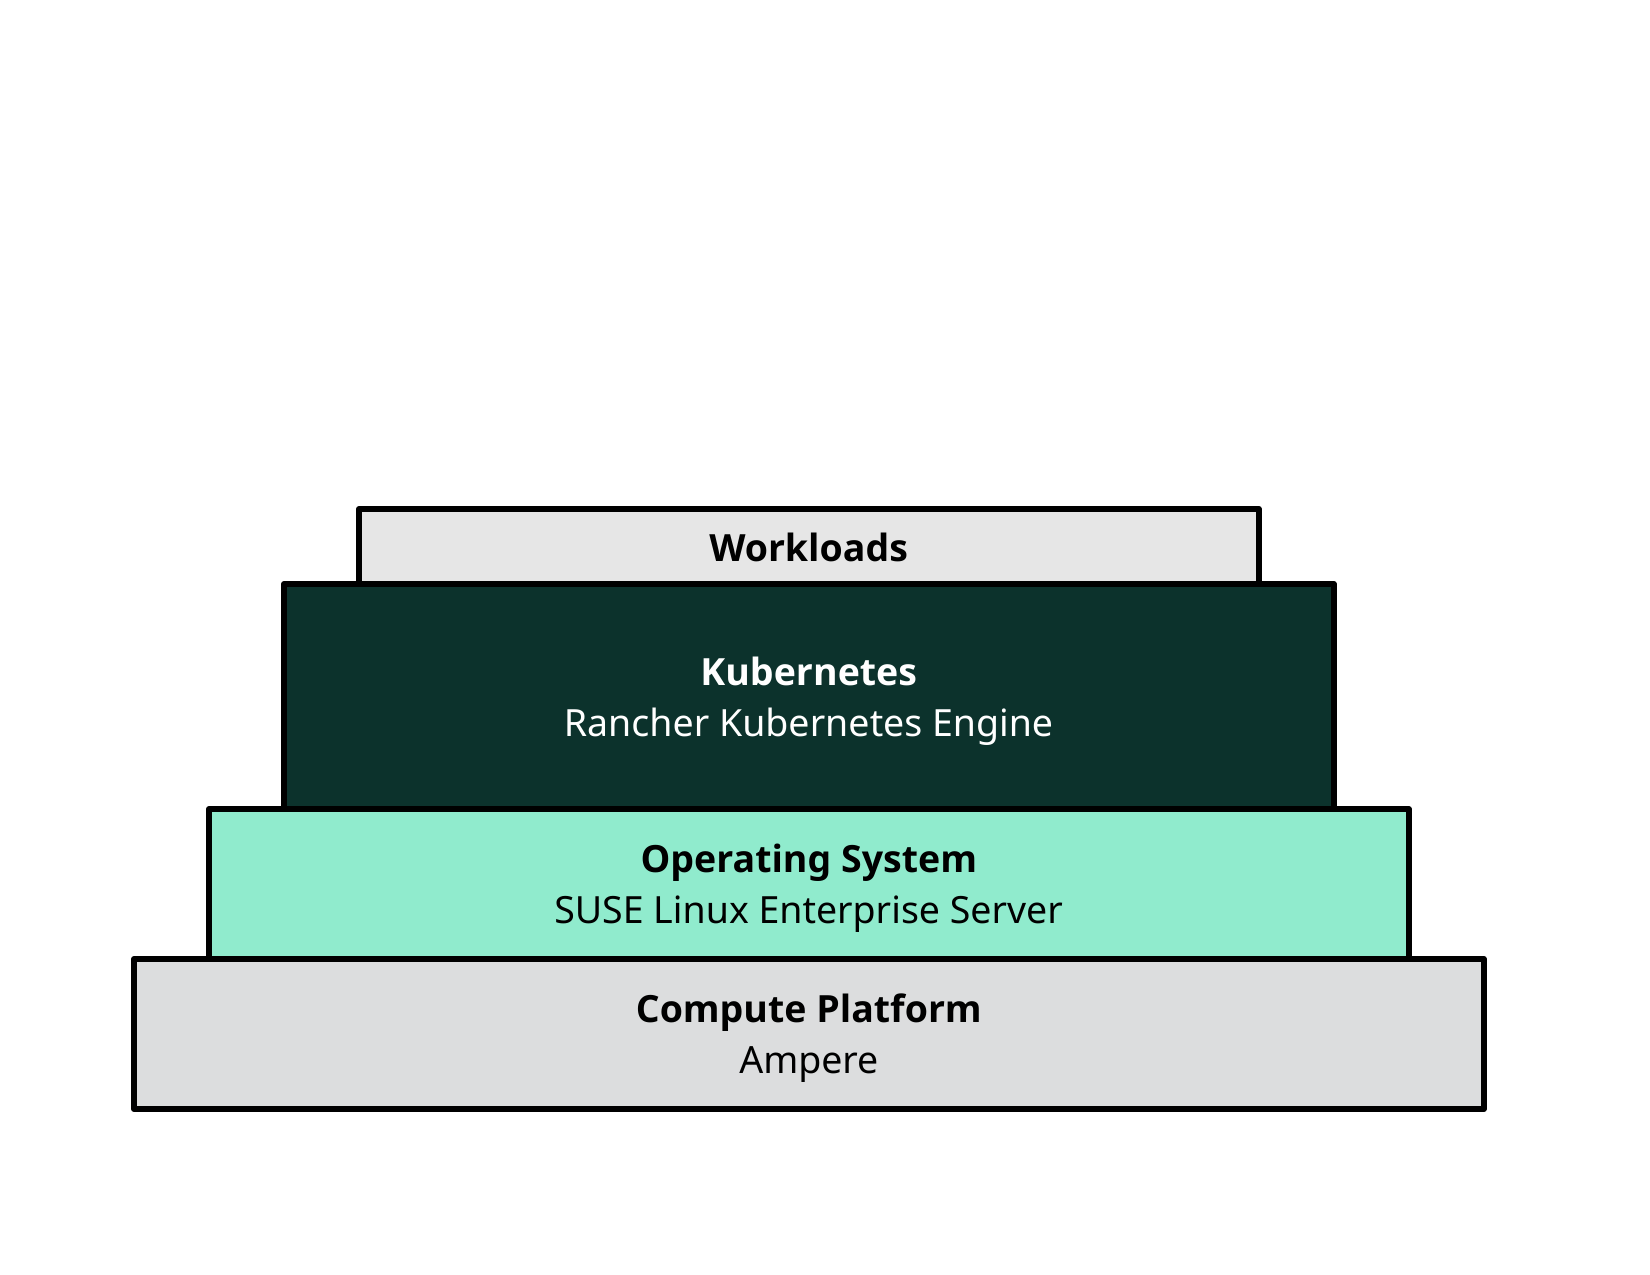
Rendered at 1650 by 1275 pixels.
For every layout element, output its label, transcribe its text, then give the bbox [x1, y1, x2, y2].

text_box Compute Platform Ampere [133, 958, 1484, 1109]
text_box Workloads [358, 508, 1259, 584]
text_box Kubernetes Rancher Kubernetes Engine [283, 583, 1334, 809]
text_box Operating System SUSE Linux Enterprise Server [208, 809, 1409, 960]
